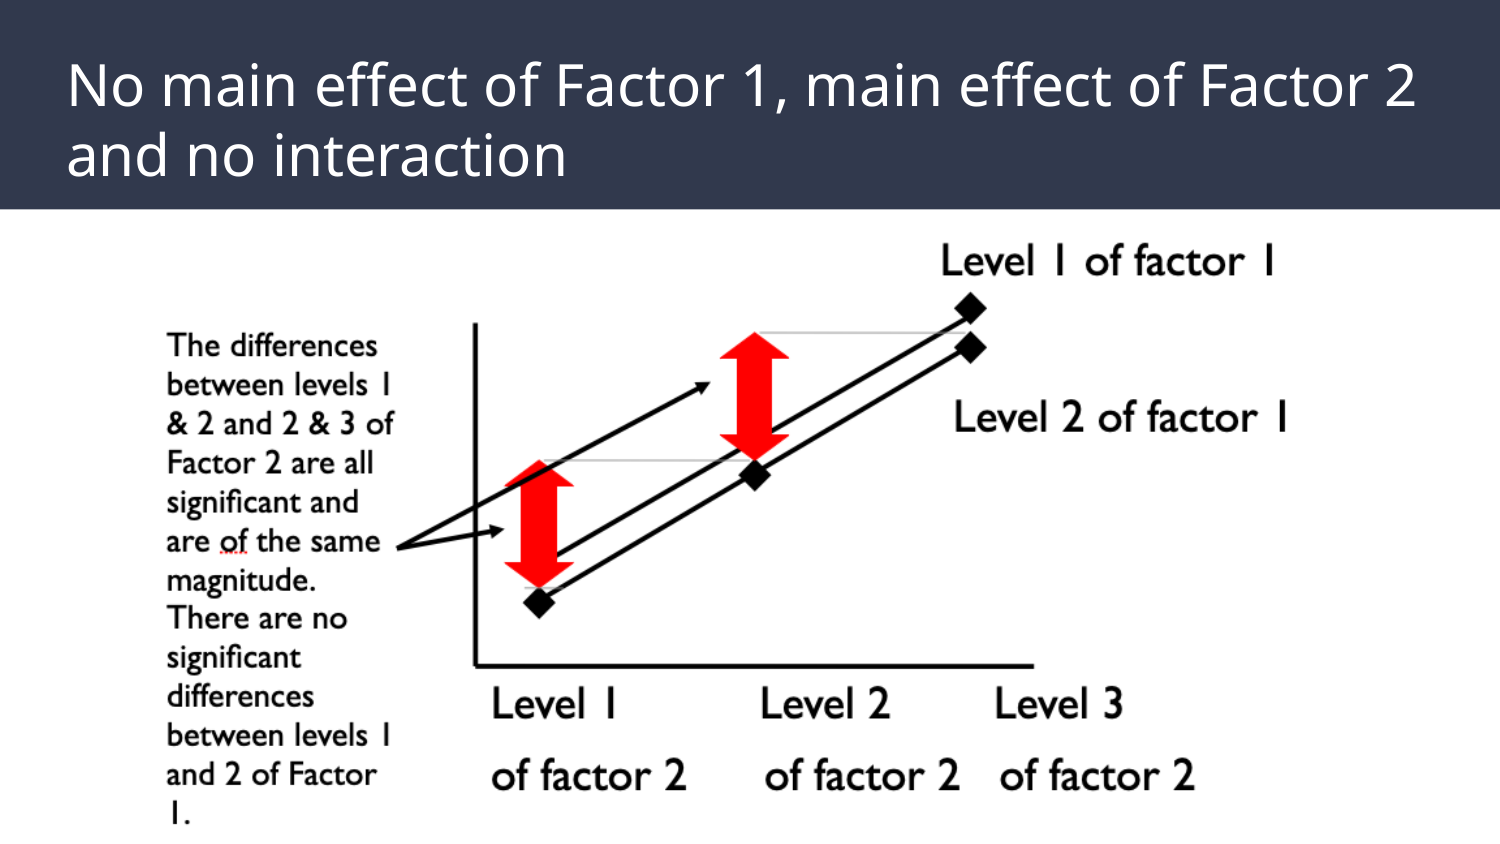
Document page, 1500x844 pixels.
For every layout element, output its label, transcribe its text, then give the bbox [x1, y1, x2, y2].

title No main effect of Factor 1, main effect of Factor 2 and no interaction [51, 33, 1449, 136]
picture [151, 226, 1349, 832]
